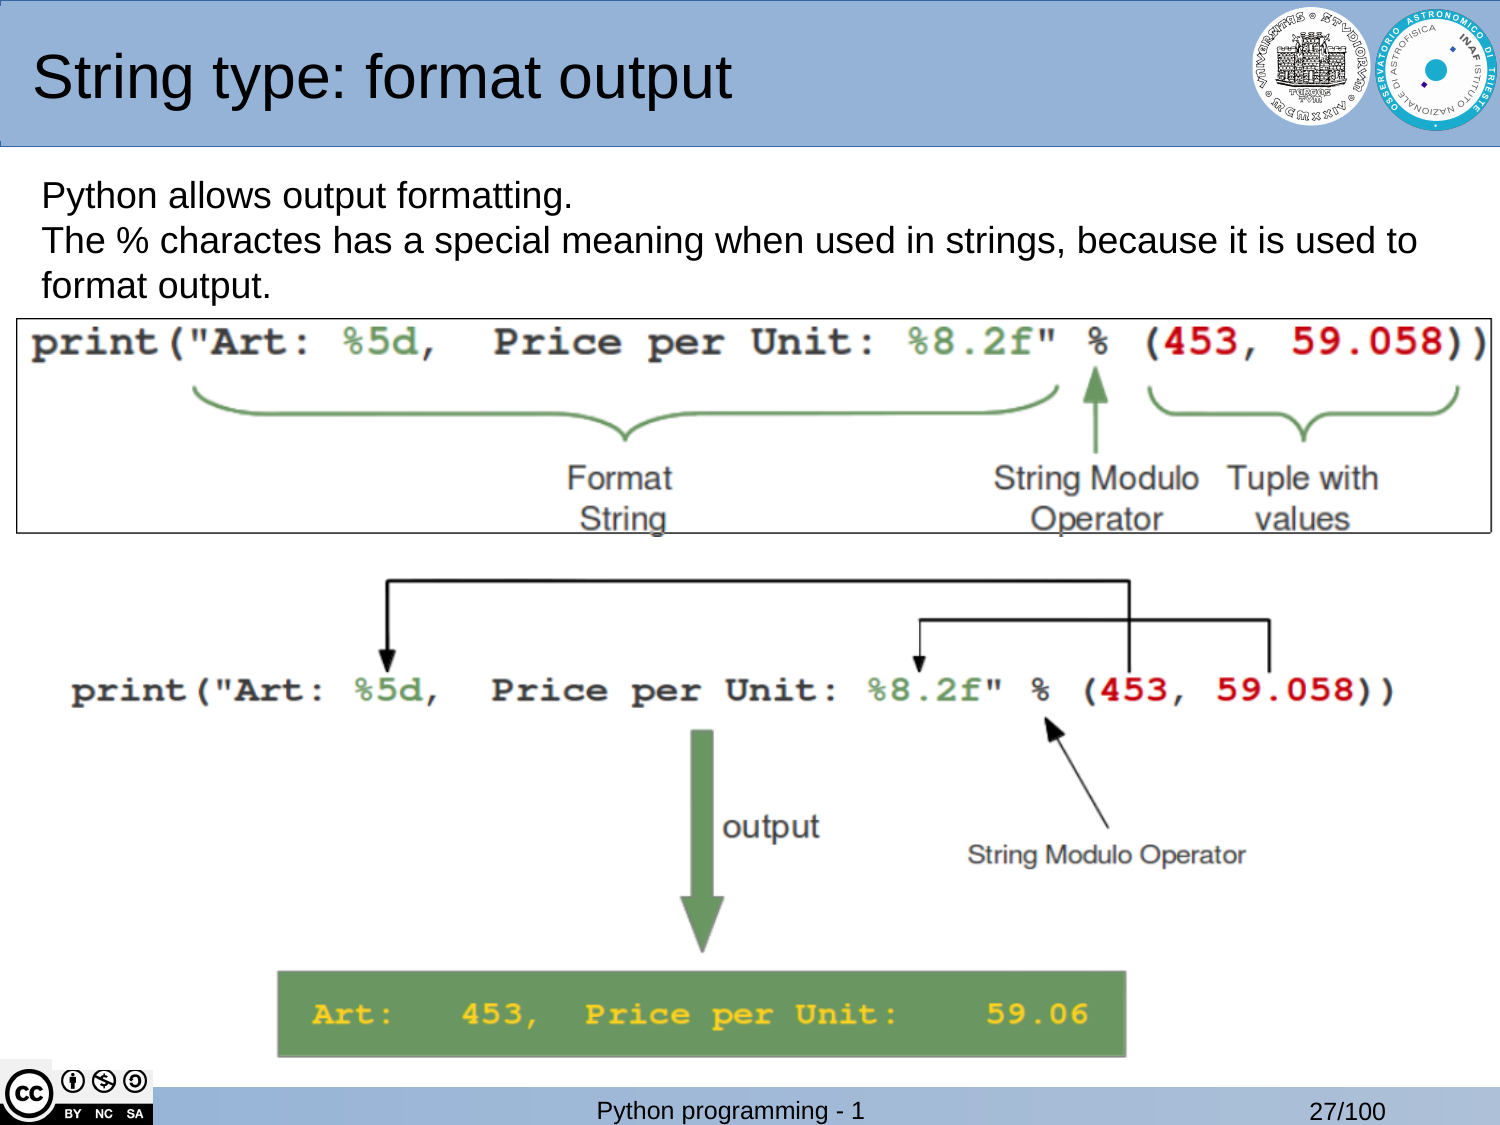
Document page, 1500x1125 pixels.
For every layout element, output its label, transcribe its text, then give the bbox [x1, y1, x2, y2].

picture [1253, 0, 1500, 156]
picture [16, 318, 1498, 537]
list Python allows output formatting. The % charactes has a special meaning when used in strings, because it is used to format output. [26, 163, 1500, 1076]
text_box String type: format output [0, 5, 1253, 141]
picture [0, 1059, 153, 1125]
picture [52, 559, 1437, 1070]
